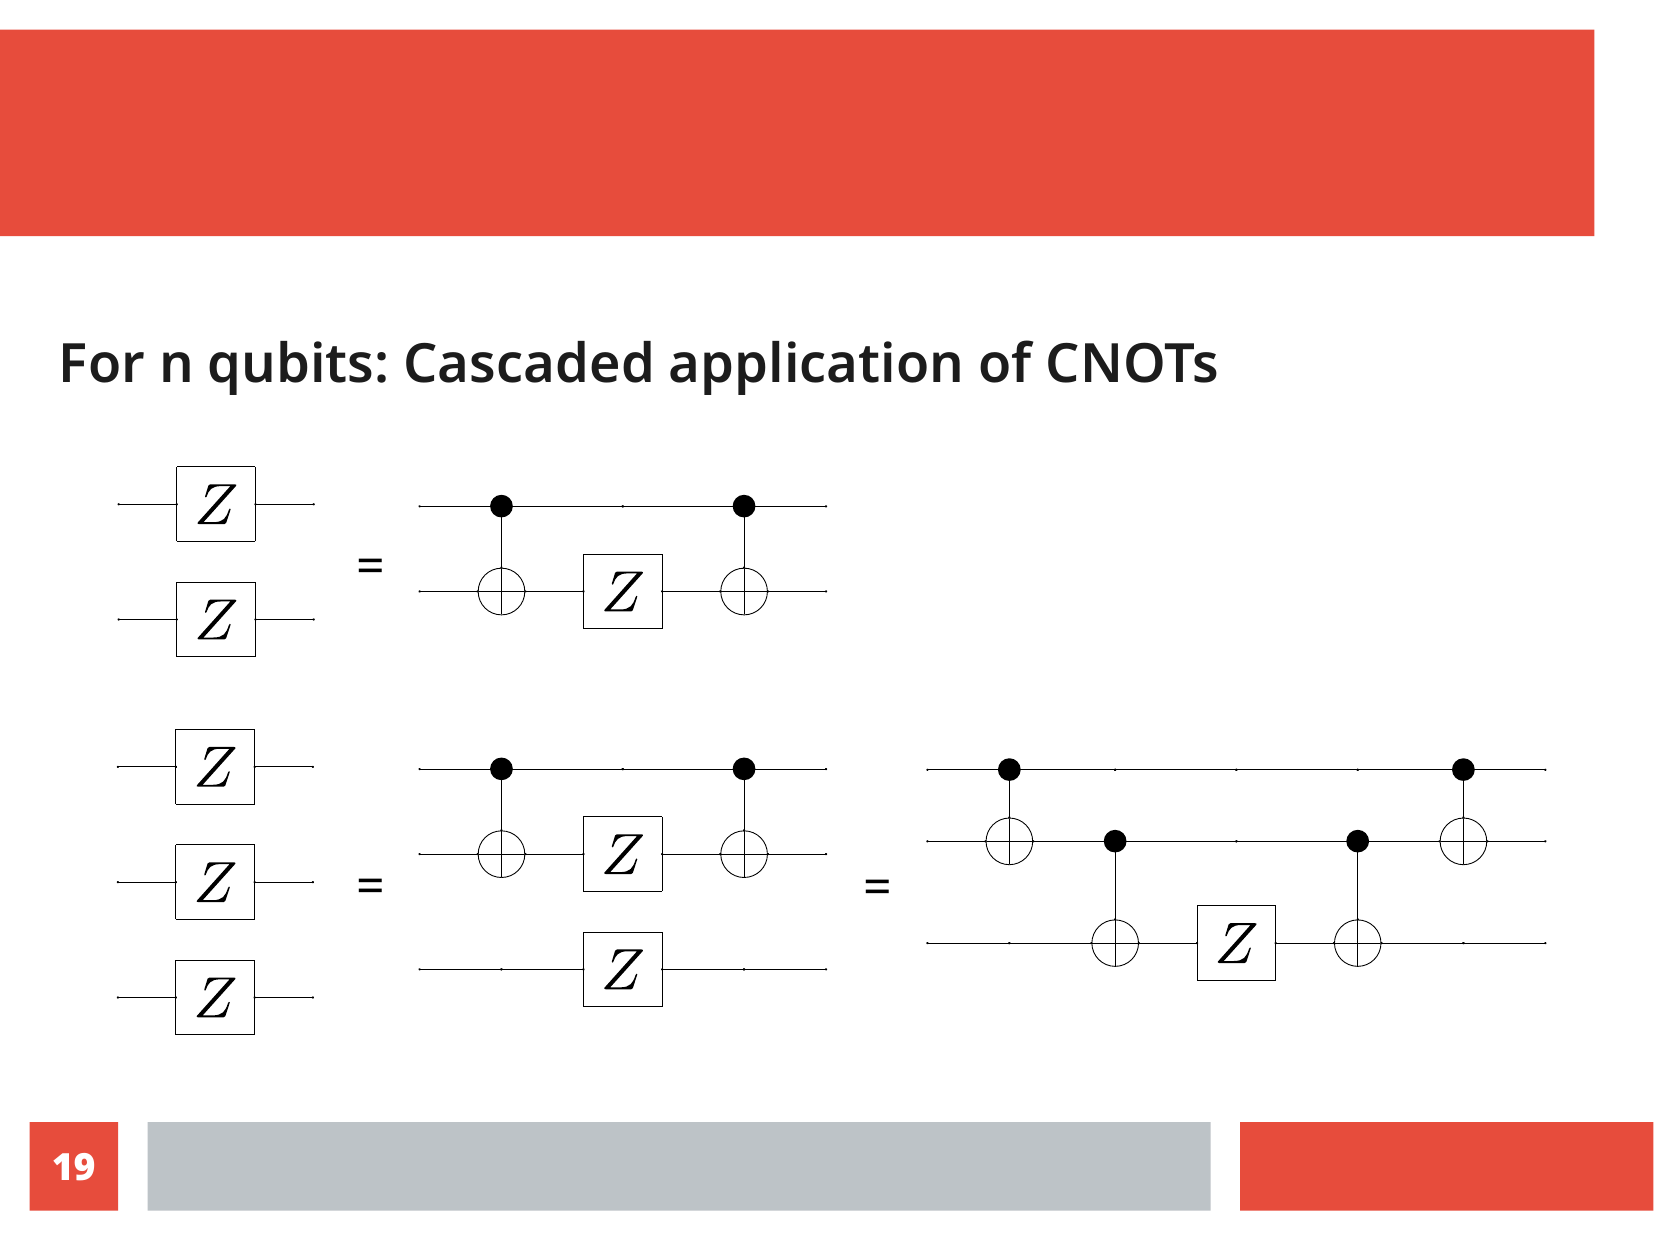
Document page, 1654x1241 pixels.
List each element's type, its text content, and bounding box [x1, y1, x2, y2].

text_box [732, 757, 756, 781]
text_box [604, 834, 643, 875]
text_box [1103, 829, 1127, 853]
text_box = [849, 843, 900, 922]
text_box [490, 494, 513, 518]
text_box [196, 977, 236, 1018]
text_box [197, 599, 237, 640]
text_box = [341, 843, 392, 921]
text_box [196, 746, 236, 787]
text_box [1217, 923, 1257, 964]
list For n qubits: Cascaded application of CNOTs [59, 324, 1565, 1093]
text_box [732, 494, 756, 518]
text_box [1452, 758, 1475, 781]
text_box [197, 484, 237, 525]
text_box [998, 758, 1021, 781]
text_box [490, 757, 513, 781]
text_box [196, 862, 236, 903]
text_box [604, 949, 643, 990]
text_box [604, 571, 643, 612]
text_box = [341, 522, 392, 601]
text_box [1346, 829, 1370, 853]
